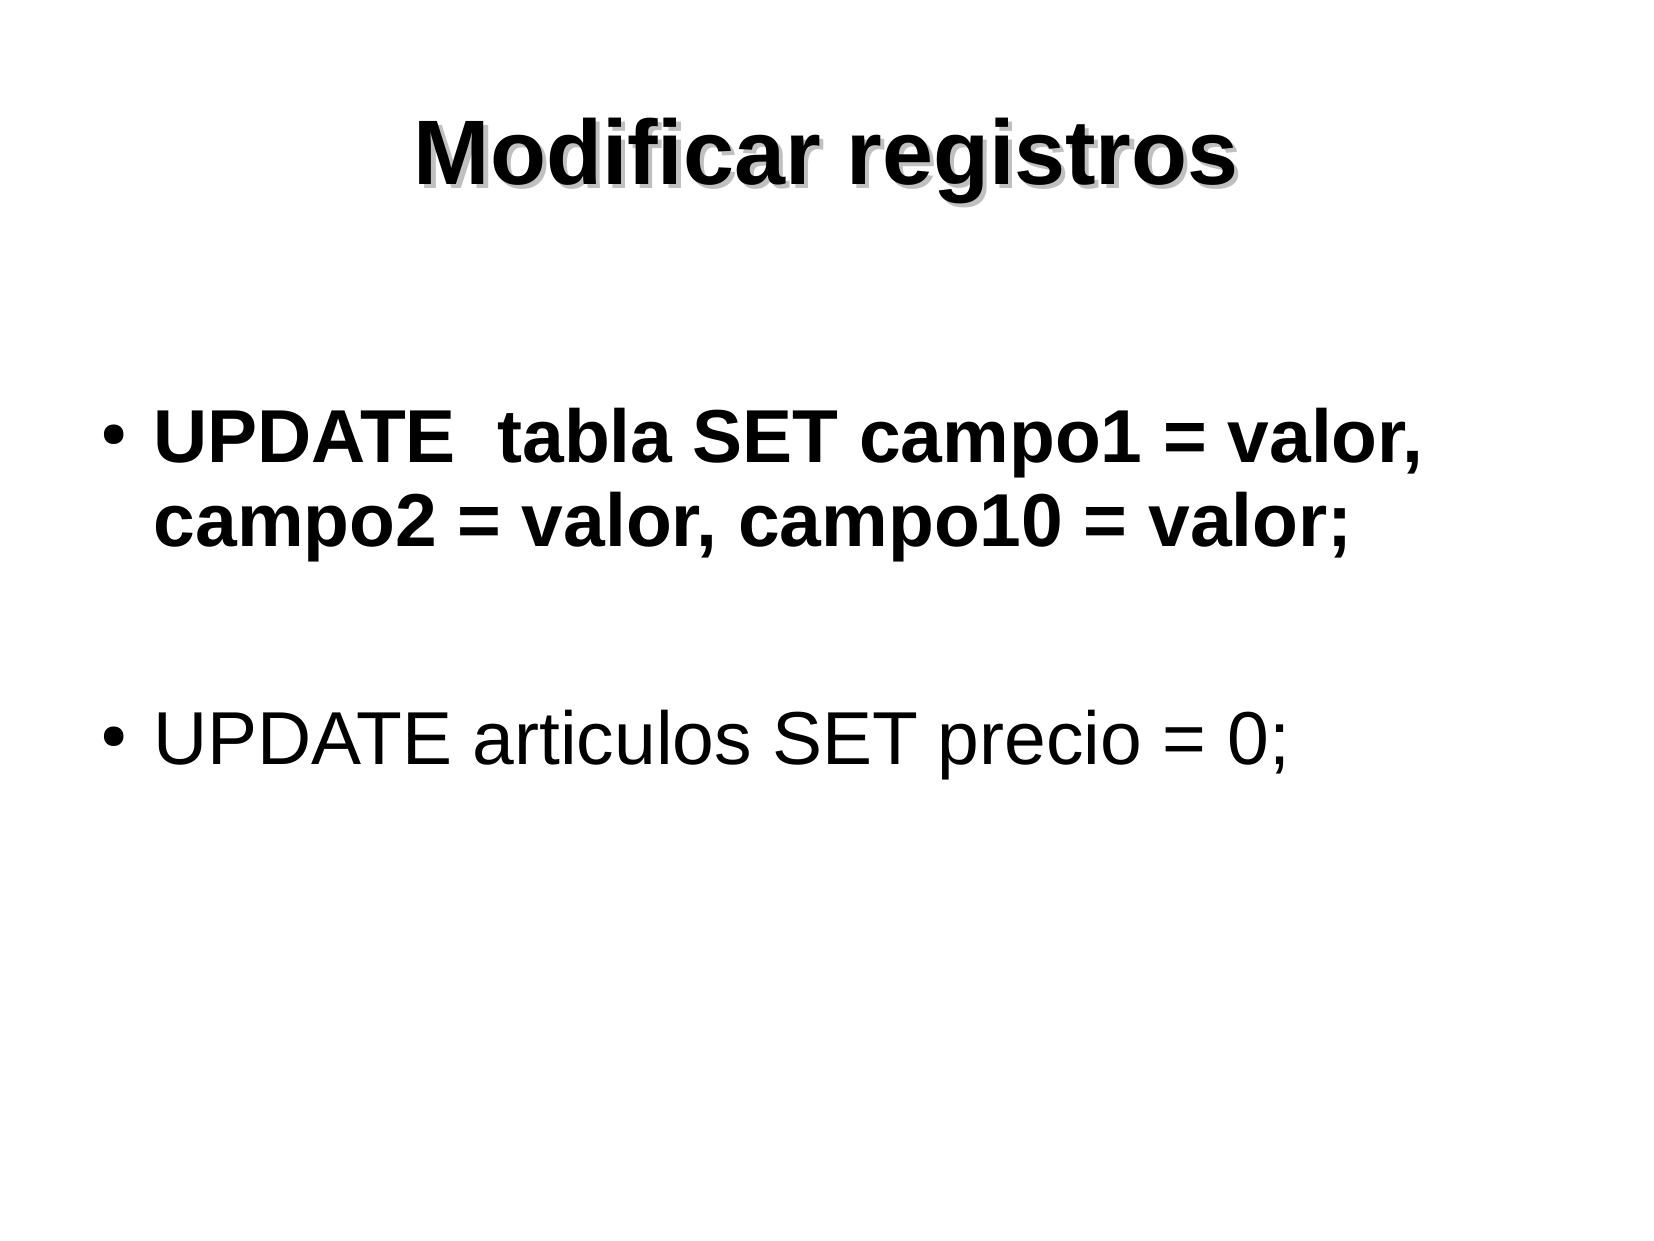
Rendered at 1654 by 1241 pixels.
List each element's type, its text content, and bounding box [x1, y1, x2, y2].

list UPDATE tabla SET campo1 = valor, campo2 = valor, campo10 = valor; UPDATE articulos SET precio = 0; [82, 290, 1571, 1010]
title Modificar registros [82, 49, 1571, 257]
